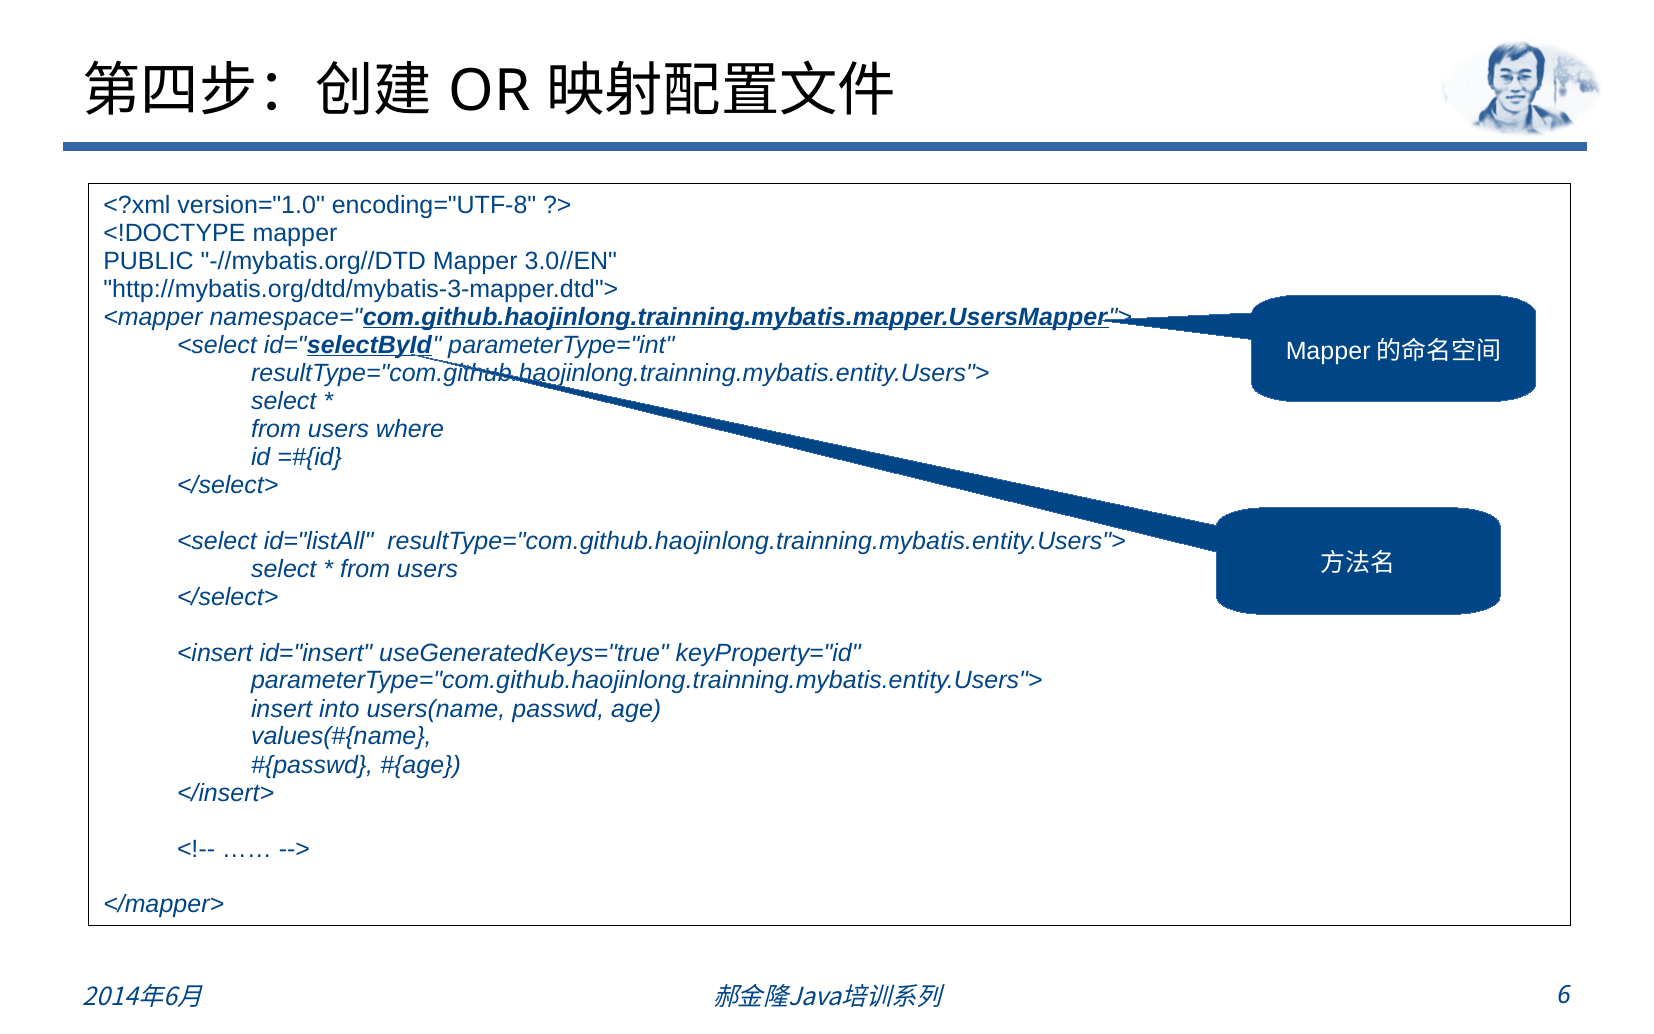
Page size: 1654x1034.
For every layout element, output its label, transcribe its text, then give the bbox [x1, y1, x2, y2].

title 第四步：创建OR映射配置文件 [82, 41, 1571, 130]
picture [1440, 41, 1604, 136]
text_box 方法名 [411, 354, 1501, 615]
text_box <?xml version="1.0" encoding="UTF-8" ?> <!DOCTYPE mapper PUBLIC "-//mybatis.org//DTD Mapper 3.0//EN" "http://mybatis.org/dtd/mybatis-3-mapper.dtd"> <mapper namespace="com.github.haojinlong.trainning.mybatis.mapper.UsersMapper"> <select id="selectById" parameterType="int" resultType="com.github.haojinlong.trainning.mybatis.entity.Users"> select * from users where id =#{id} </select> <select id="listAll" resultType="com.github.haojinlong.trainning.mybatis.entity.Users"> select * from users </select> <insert id="insert" useGeneratedKeys="true" keyProperty="id" parameterType="com.github.haojinlong.trainning.mybatis.entity.Users"> insert into users(name, passwd, age) values(#{name}, #{passwd}, #{age}) </insert> <!-- …… --> </mapper> [88, 183, 1571, 926]
text_box Mapper的命名空间 [1098, 295, 1536, 402]
